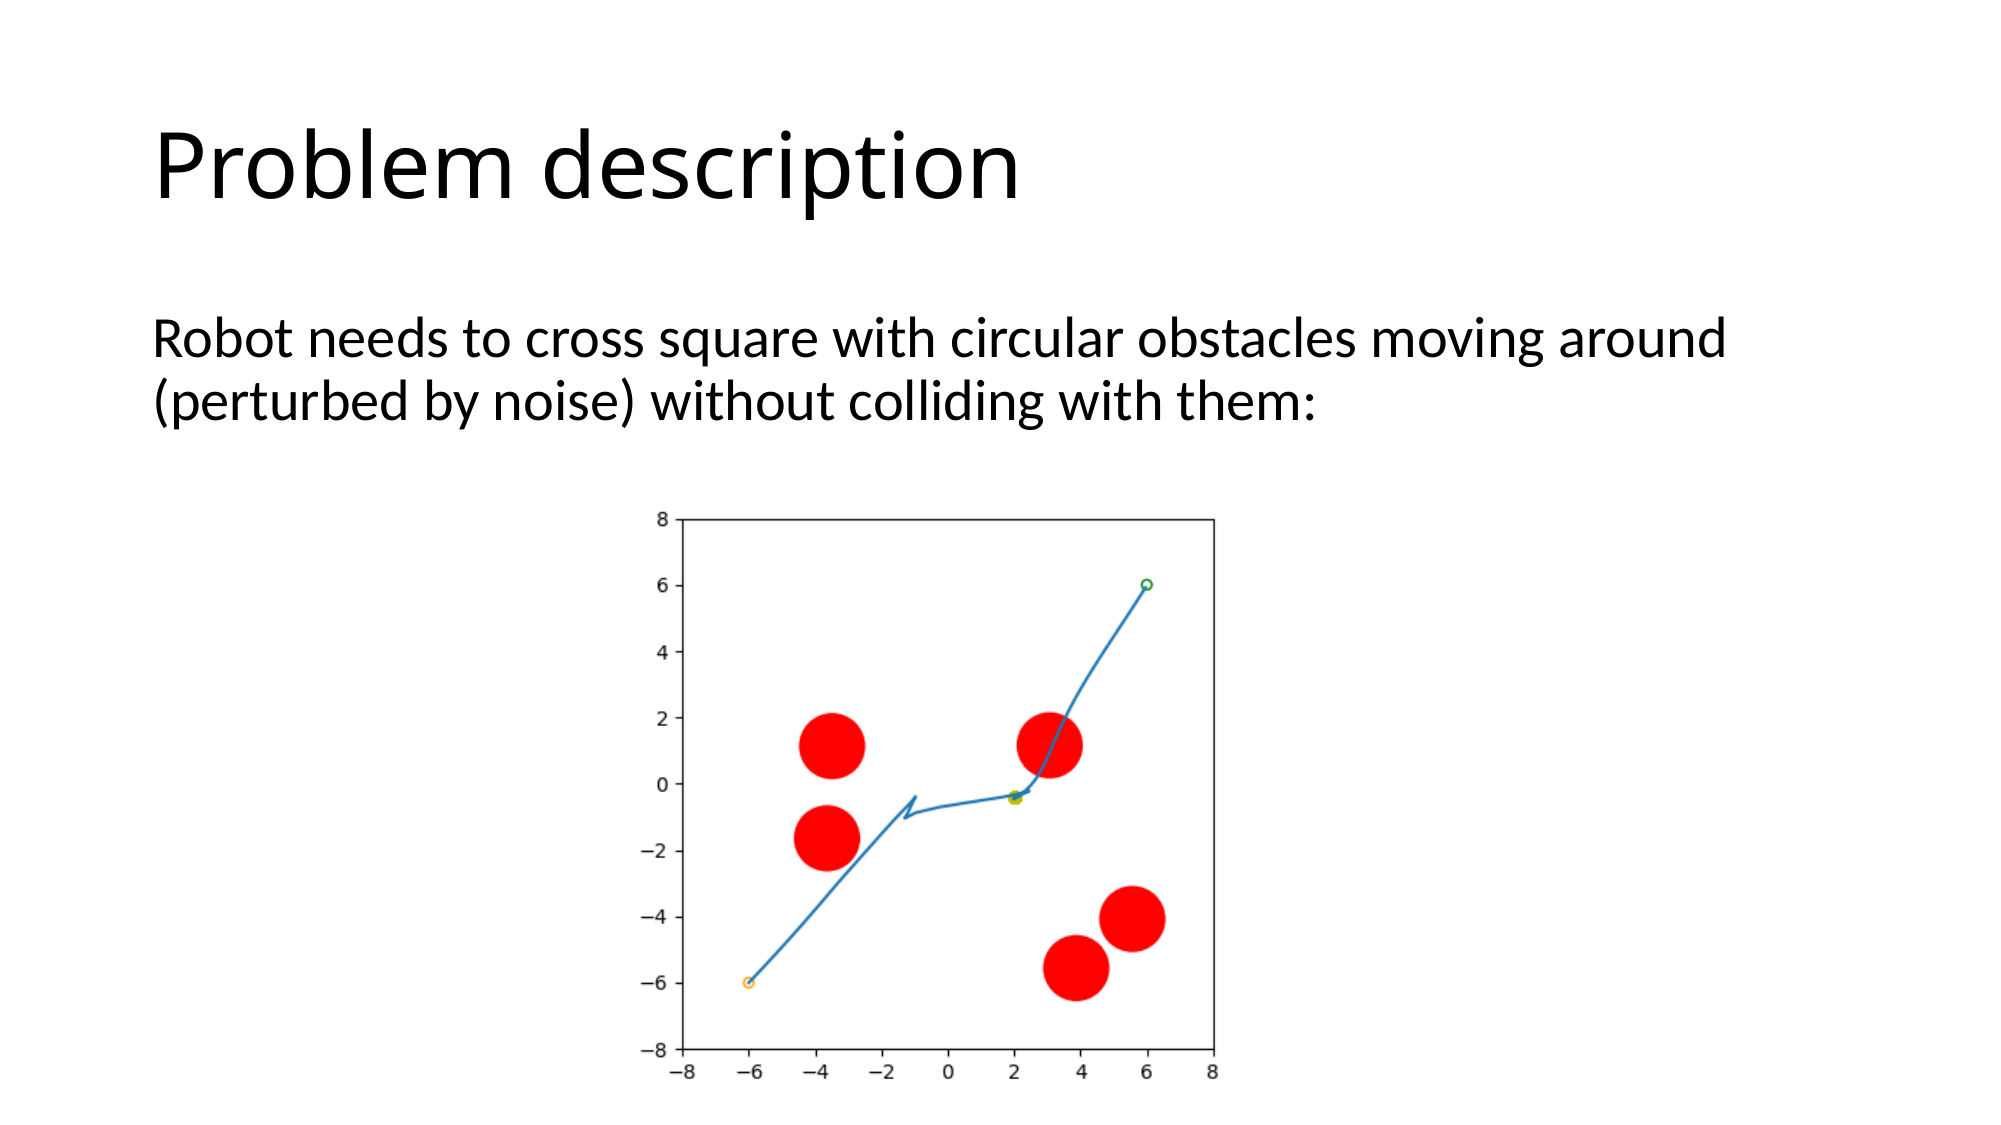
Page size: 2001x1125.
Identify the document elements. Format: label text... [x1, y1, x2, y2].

title Problem description [137, 59, 1863, 278]
picture [477, 436, 1396, 1125]
list Robot needs to cross square with circular obstacles moving around (perturbed by noise) without colliding with them: [137, 299, 1863, 1014]
